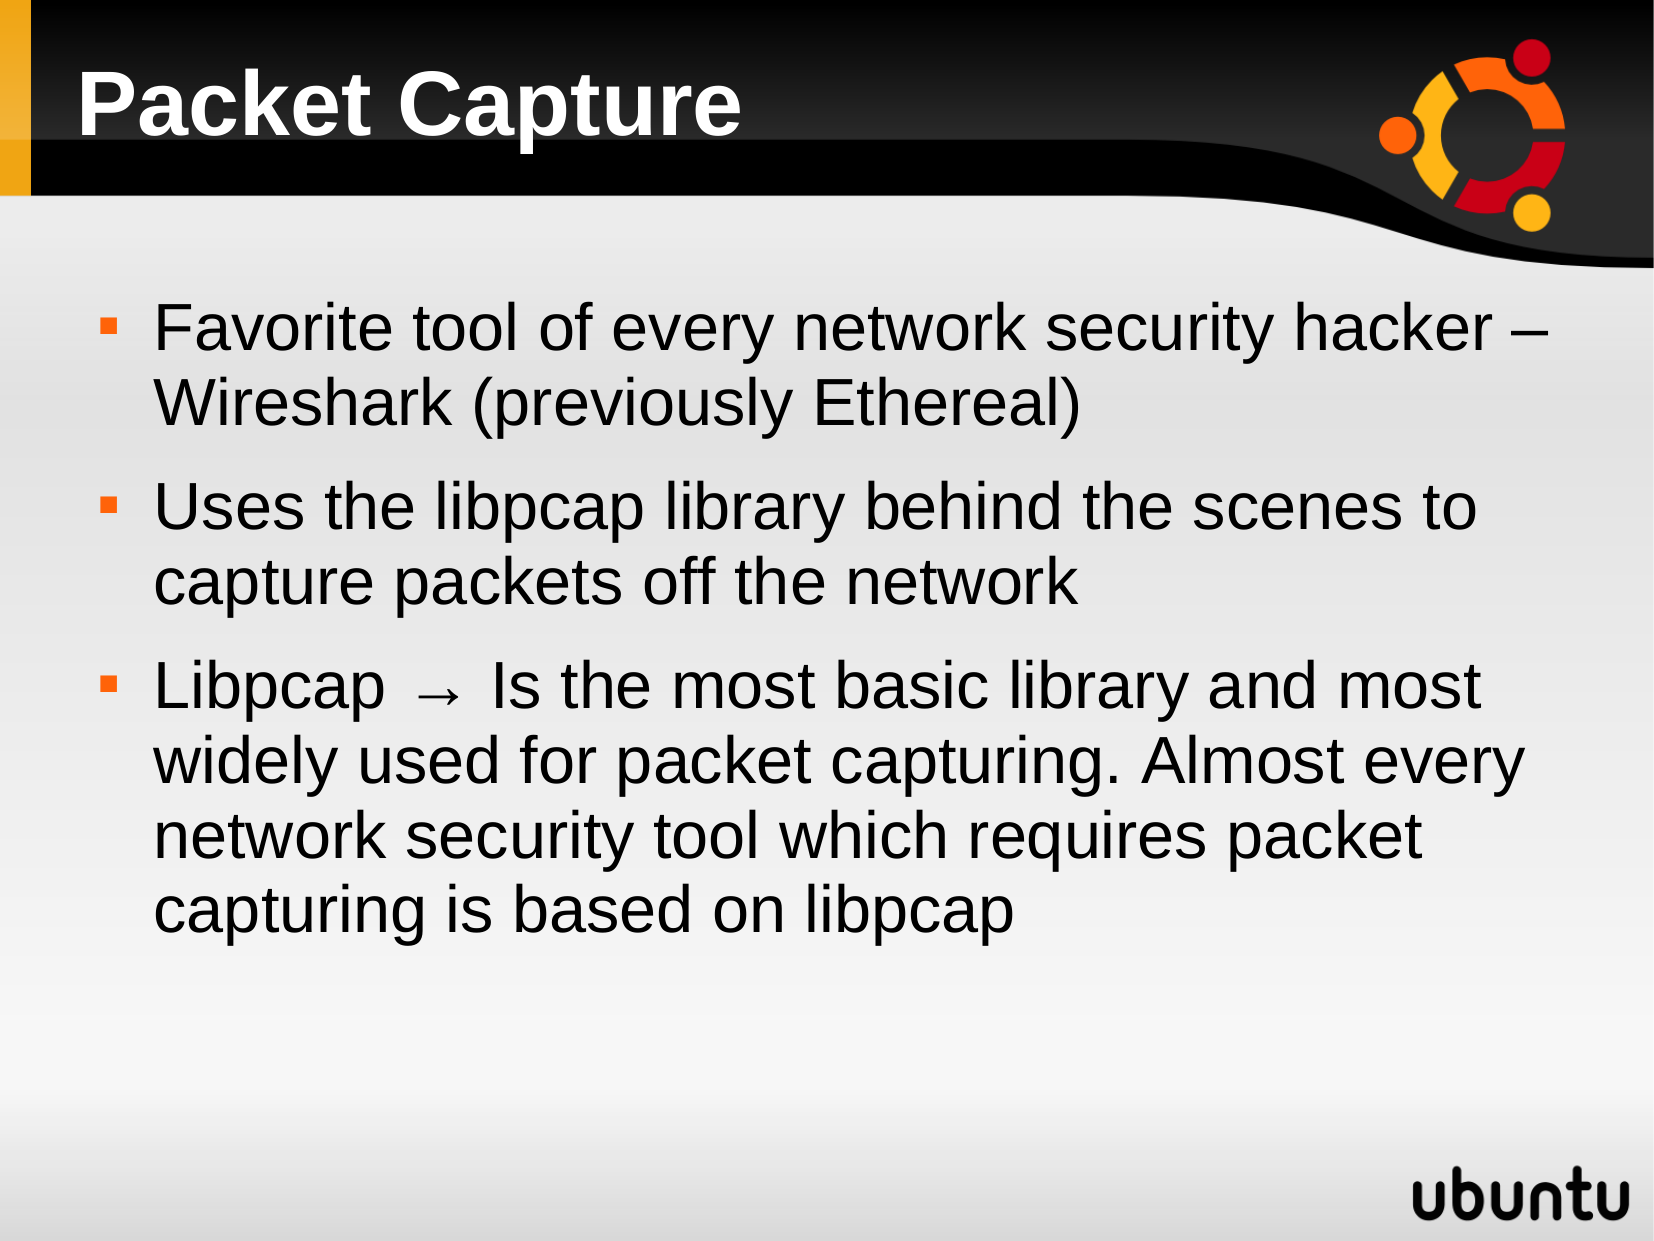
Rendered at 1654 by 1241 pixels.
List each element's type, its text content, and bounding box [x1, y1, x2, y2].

picture [0, 0, 1654, 1241]
list Favorite tool of every network security hacker – Wireshark (previously Ethereal) Uses the libpcap library behind the scenes to capture packets off the network Libpcap → Is the most basic library and most widely used for packet capturing. Almost every network security tool which requires packet capturing is based on libpcap [82, 290, 1571, 1094]
title Packet Capture [76, 7, 1565, 200]
